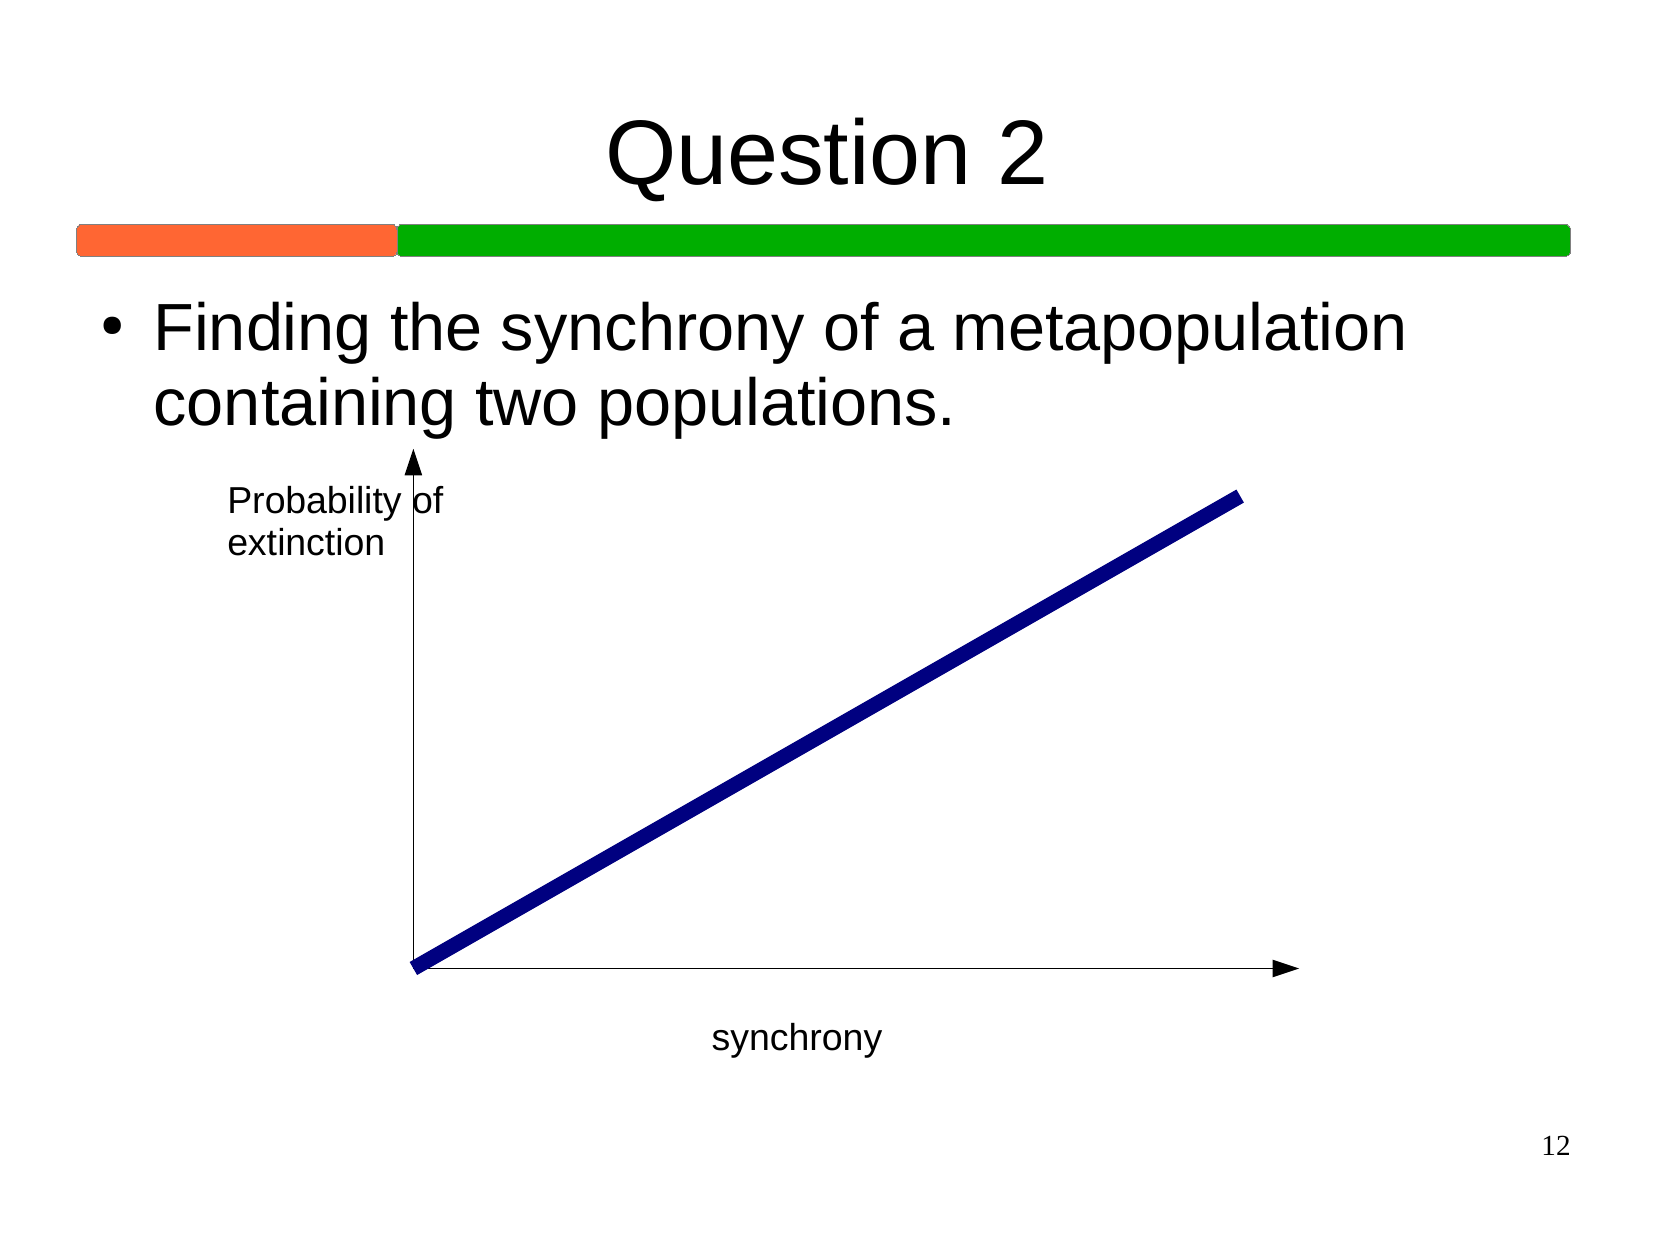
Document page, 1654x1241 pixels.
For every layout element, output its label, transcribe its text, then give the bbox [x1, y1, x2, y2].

list Finding the synchrony of a metapopulation containing two populations. [82, 290, 1538, 1010]
text_box synchrony [696, 1009, 1028, 1067]
title Question 2 [82, 49, 1571, 227]
text_box Probability of extinction [212, 472, 520, 572]
text_box [76, 224, 1571, 257]
